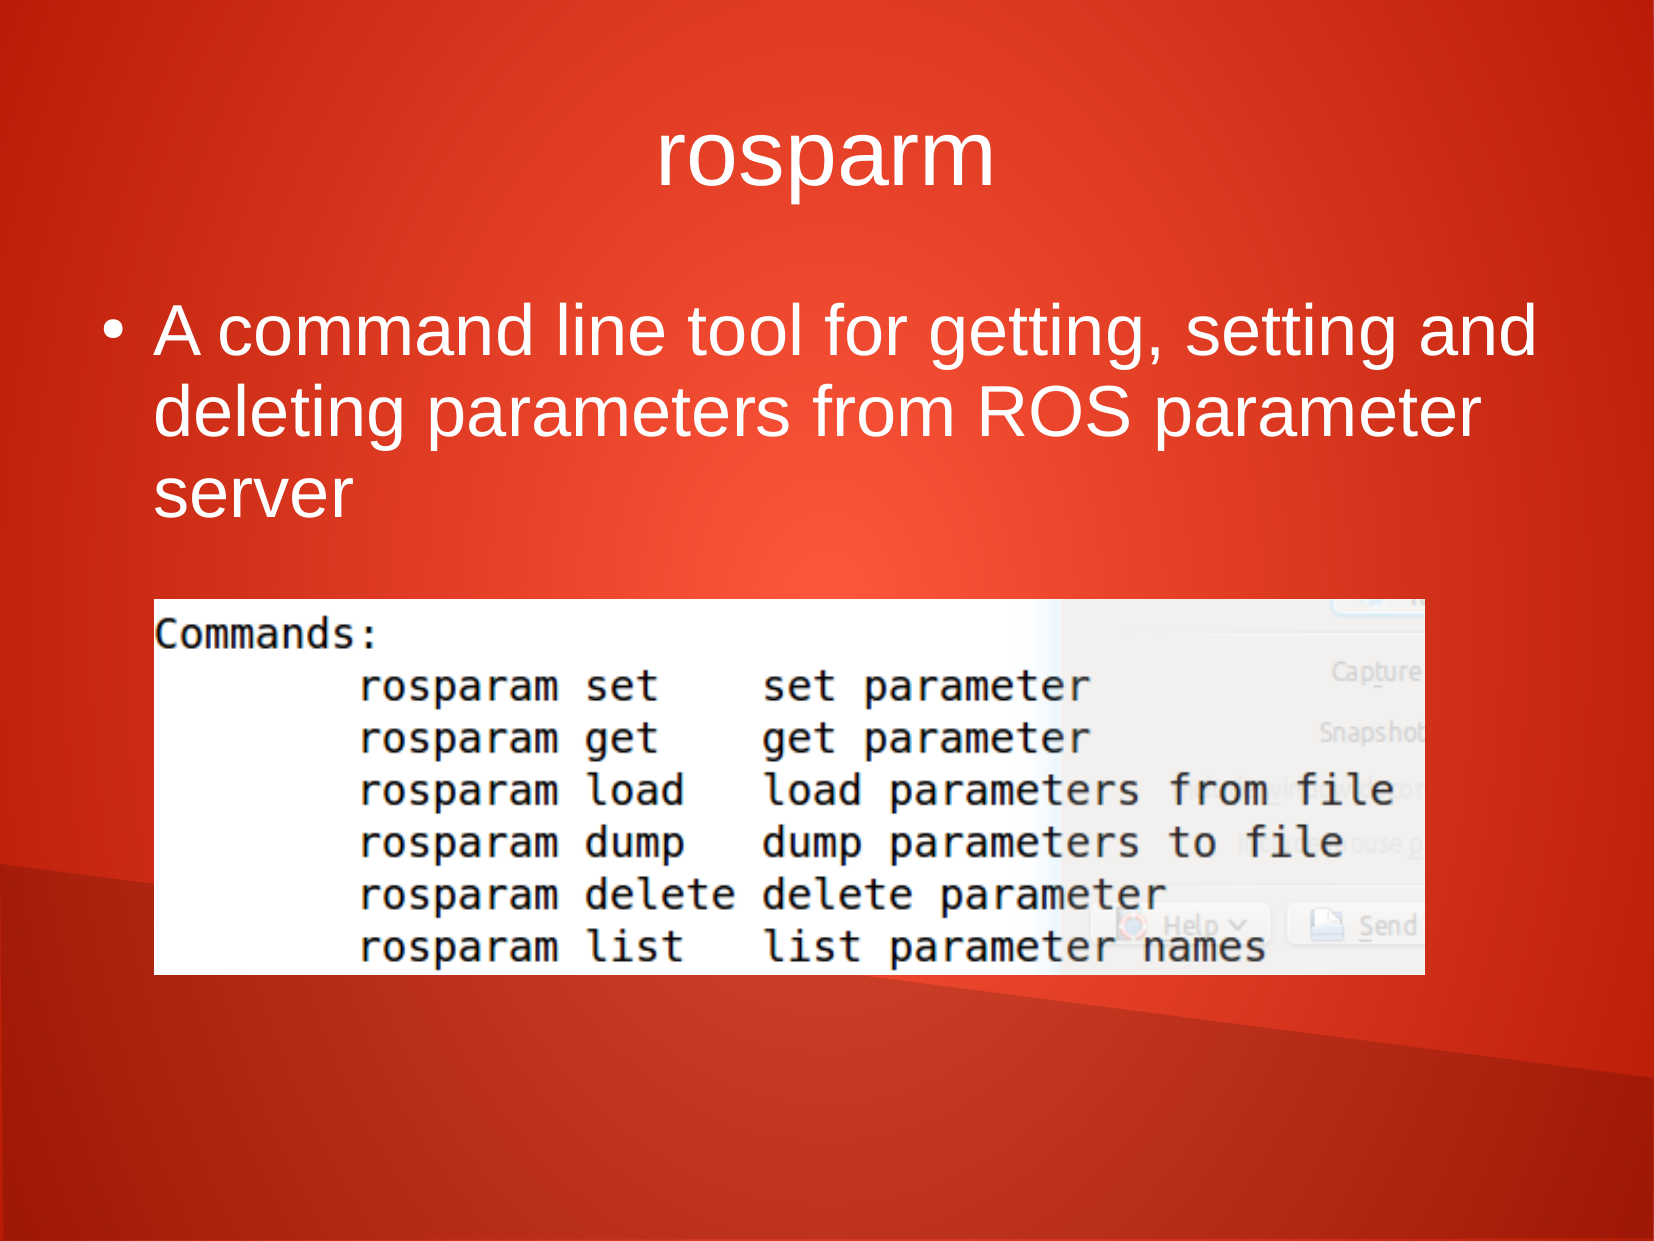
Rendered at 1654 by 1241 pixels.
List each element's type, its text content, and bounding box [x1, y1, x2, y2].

title rosparm [82, 49, 1571, 257]
picture [154, 599, 1426, 976]
list A command line tool for getting, setting and deleting parameters from ROS parameter server [82, 290, 1571, 1010]
